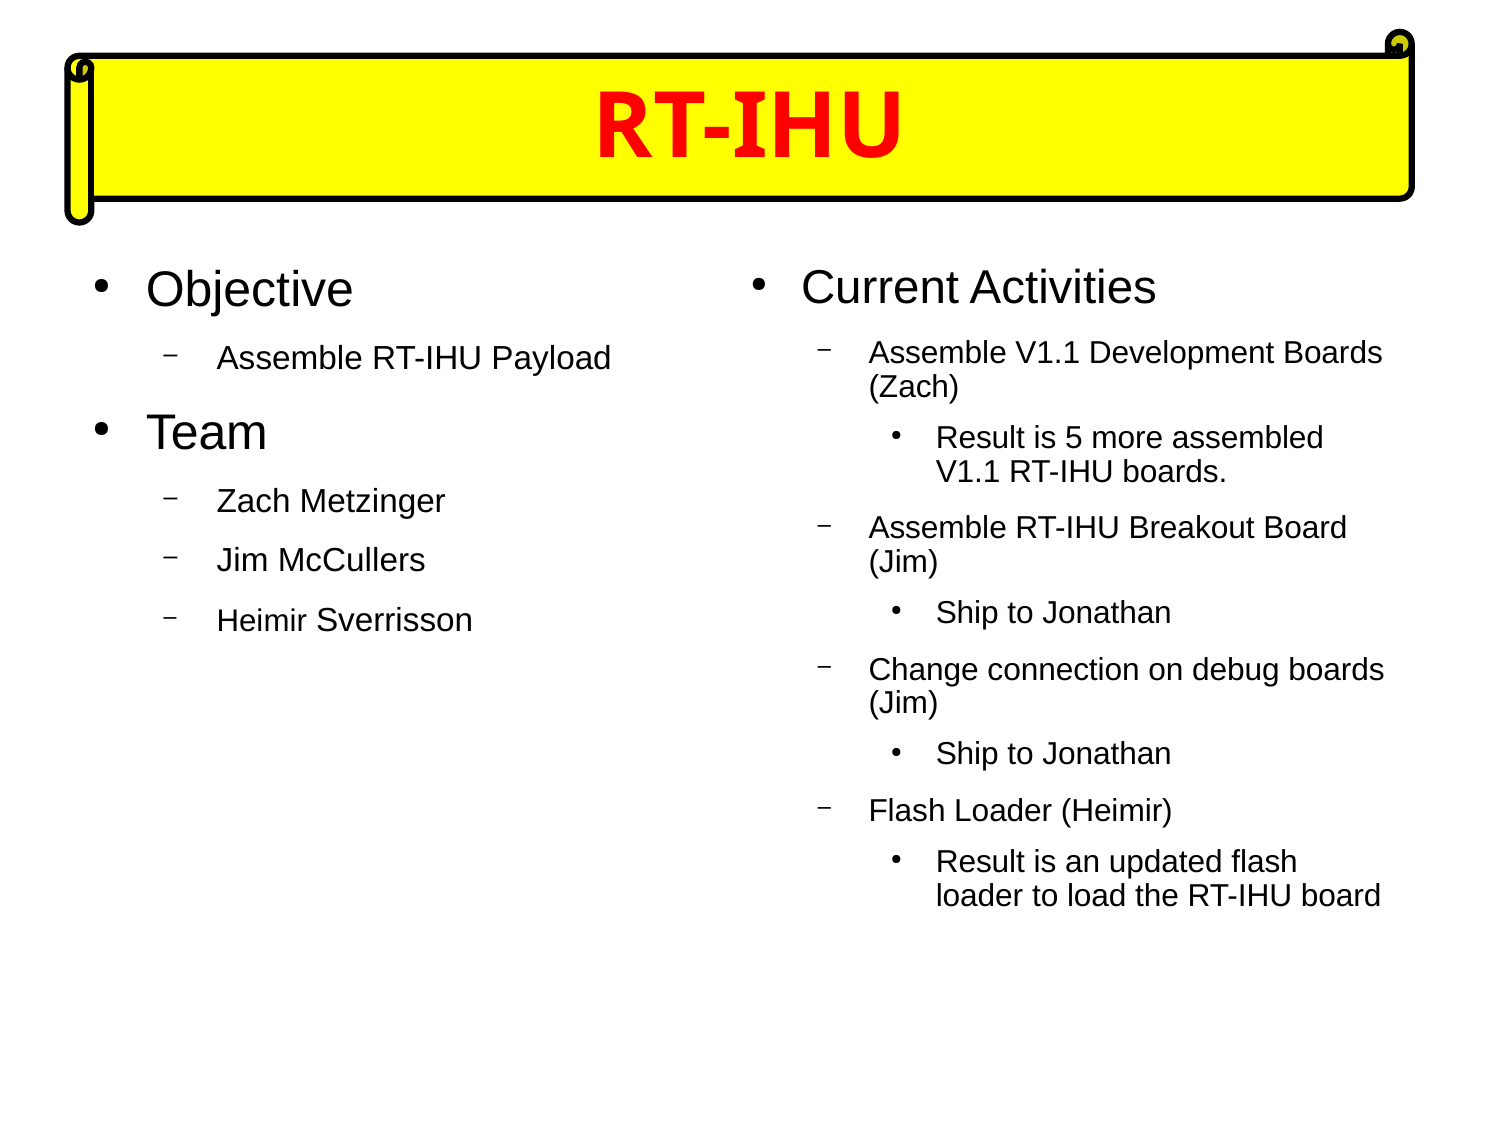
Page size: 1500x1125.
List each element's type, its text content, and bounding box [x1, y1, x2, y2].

list Current Activities Assemble V1.1 Development Boards (Zach) Result is 5 more assembled V1.1 RT-IHU boards. Assemble RT-IHU Breakout Board (Jim) Ship to Jonathan Change connection on debug boards (Jim) Ship to Jonathan Flash Loader (Heimir) Result is an updated flash loader to load the RT-IHU board [733, 262, 1393, 915]
list Objective Assemble RT-IHU Payload Team Zach Metzinger Jim McCullers Heimir Sverrisson [75, 263, 734, 916]
text_box [67, 184, 1412, 223]
text_box RT-IHU [0, 58, 1500, 184]
text_box [72, 31, 1412, 58]
